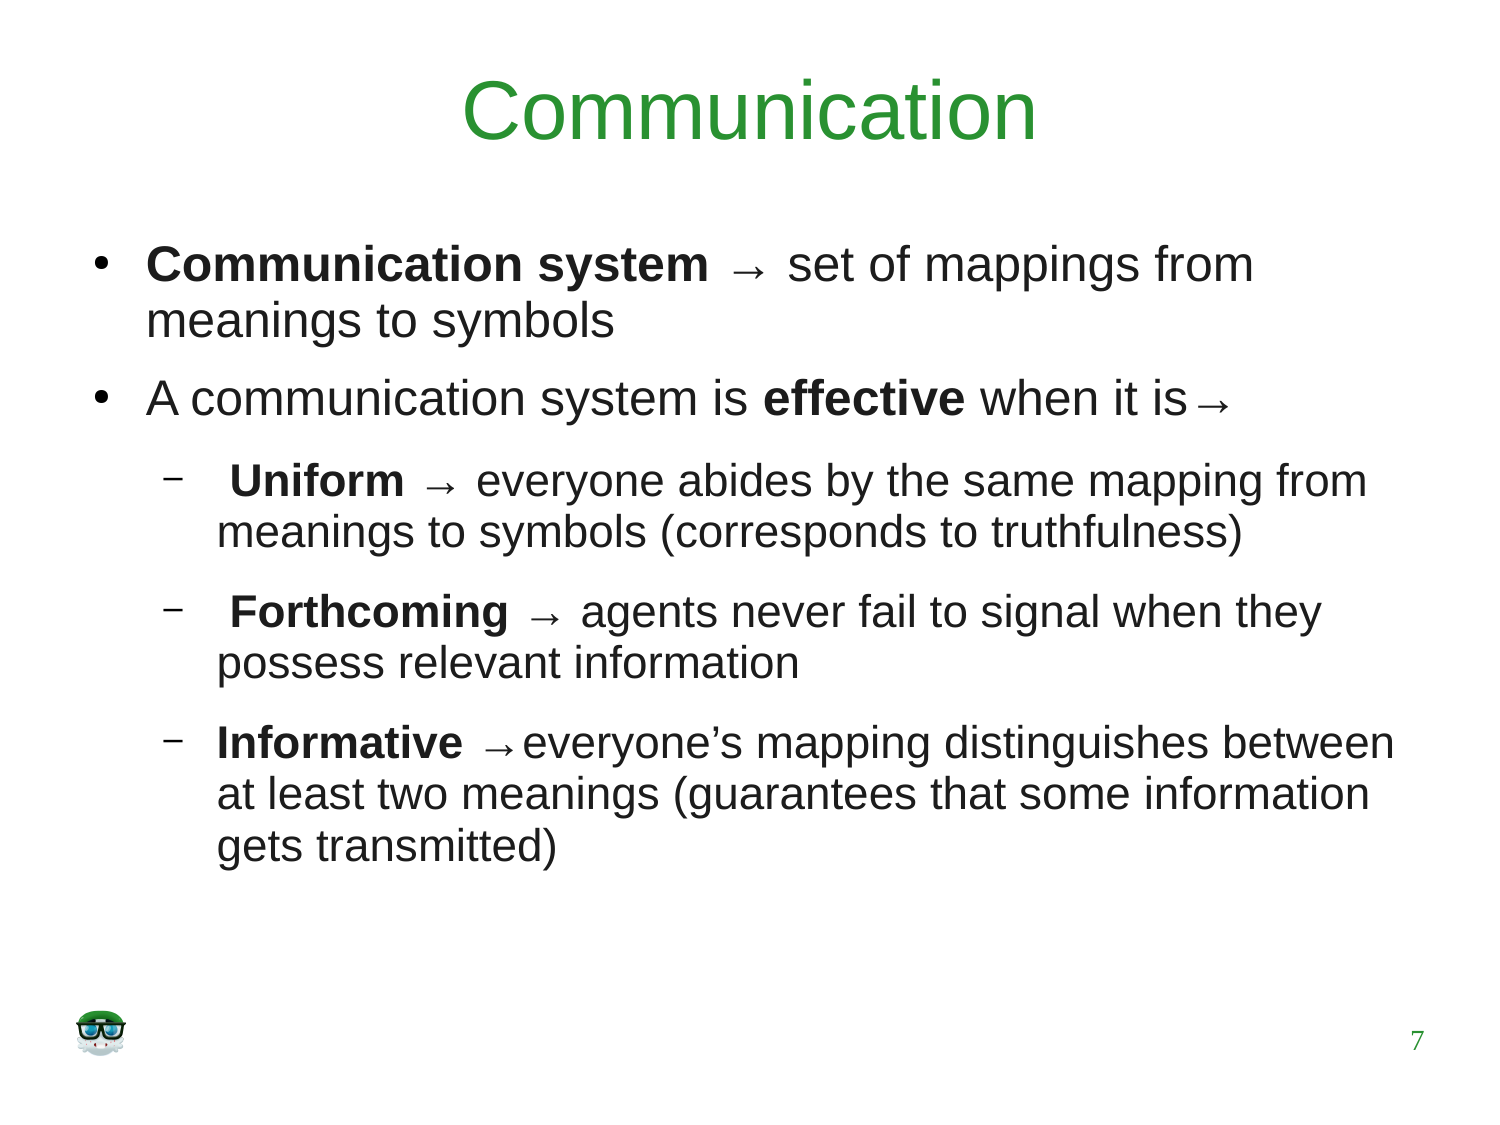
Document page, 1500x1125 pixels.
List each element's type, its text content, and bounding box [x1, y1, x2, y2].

list Communication system → set of mappings from meanings to symbols A communication system is effective when it is→ Uniform → everyone abides by the same mapping from meanings to symbols (corresponds to truthfulness) Forthcoming → agents never fail to signal when they possess relevant information Informative →everyone’s mapping distinguishes between at least two meanings (guarantees that some information gets transmitted) [75, 236, 1425, 945]
picture [75, 1008, 127, 1060]
title Communication [75, 44, 1425, 178]
